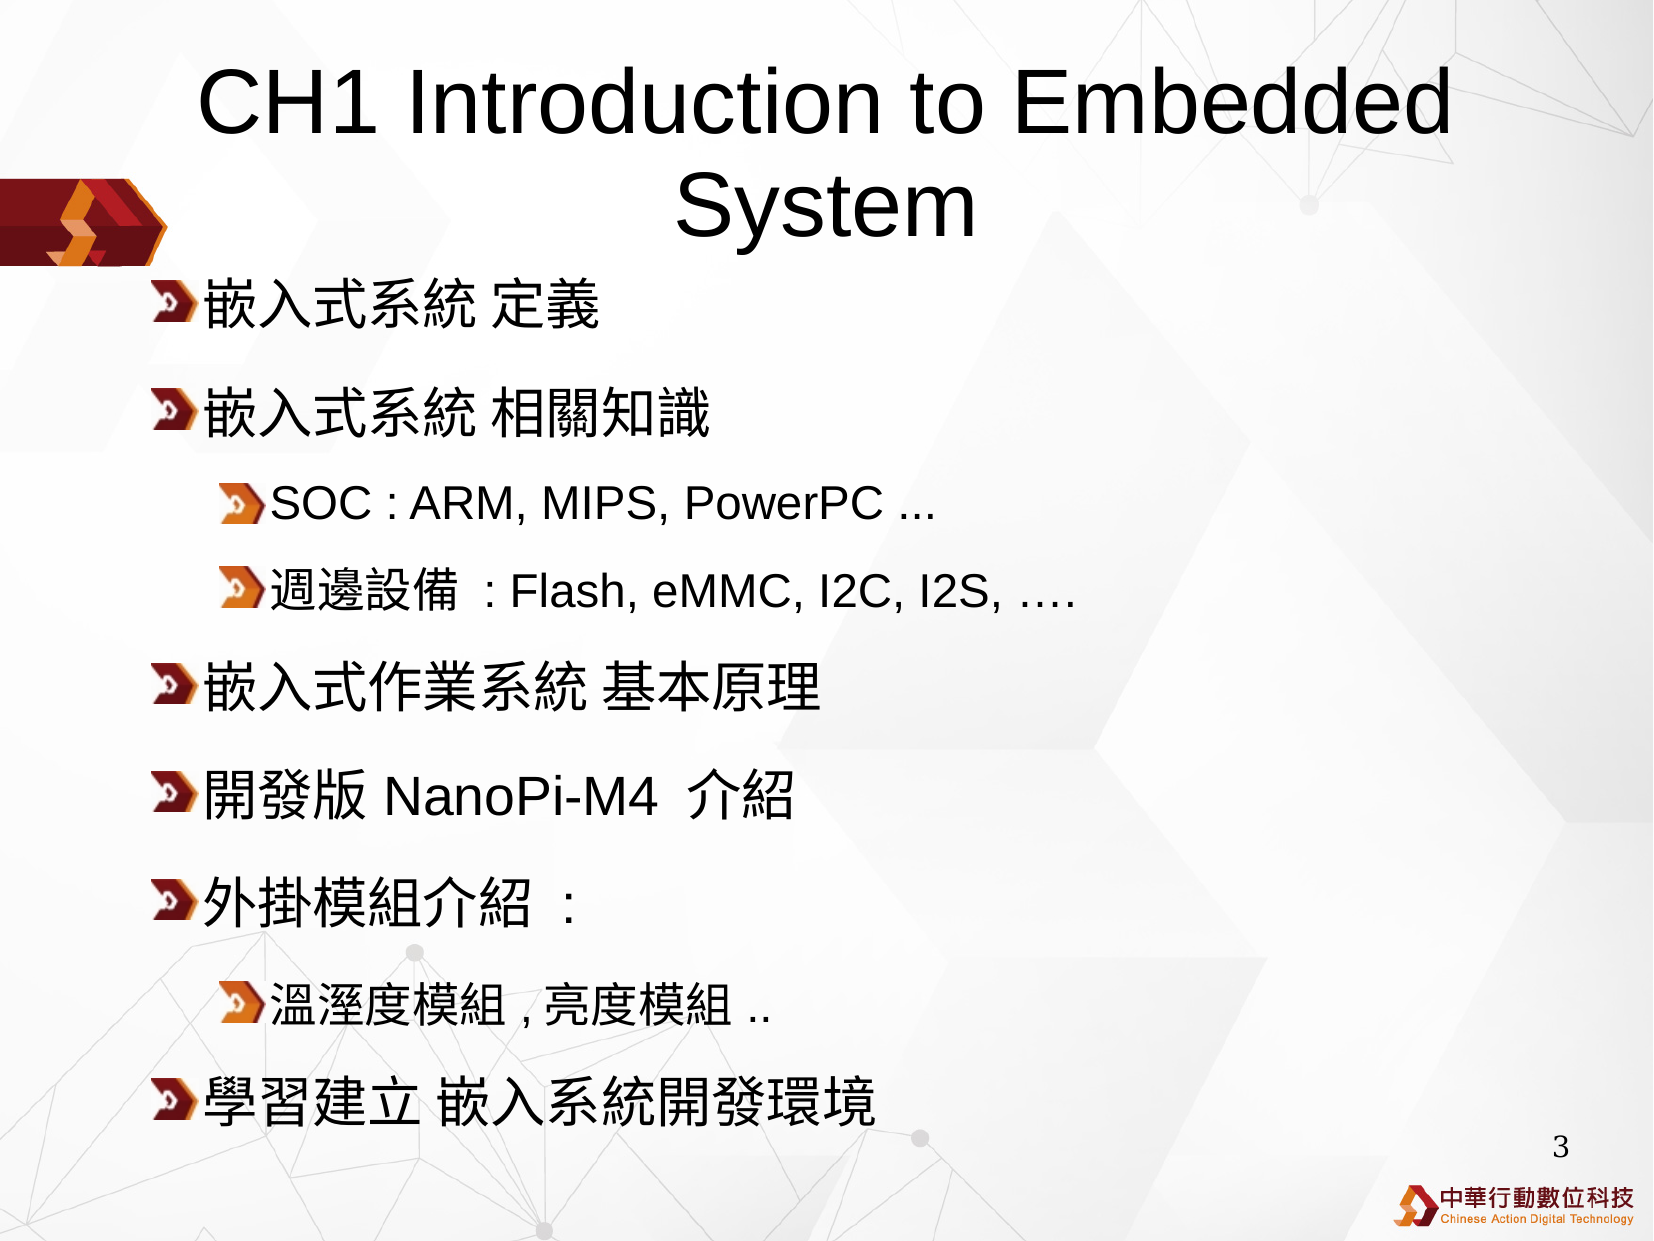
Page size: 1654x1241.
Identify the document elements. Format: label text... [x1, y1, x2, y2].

title CH1 Introduction to Embedded System [82, 49, 1571, 257]
list 嵌入式系統 定義 嵌入式系統 相關知識 SOC : ARM, MIPS, PowerPC ... 週邊設備 : Flash, eMMC, I2C, I2S, …. 嵌入式作業系統 基本原理 開發版NanoPi-M4 介紹 外掛模組介紹 : 溫溼度模組,亮度模組.. 學習建立 嵌入系統開發環境 [134, 261, 1588, 1142]
picture [0, 0, 1654, 1241]
